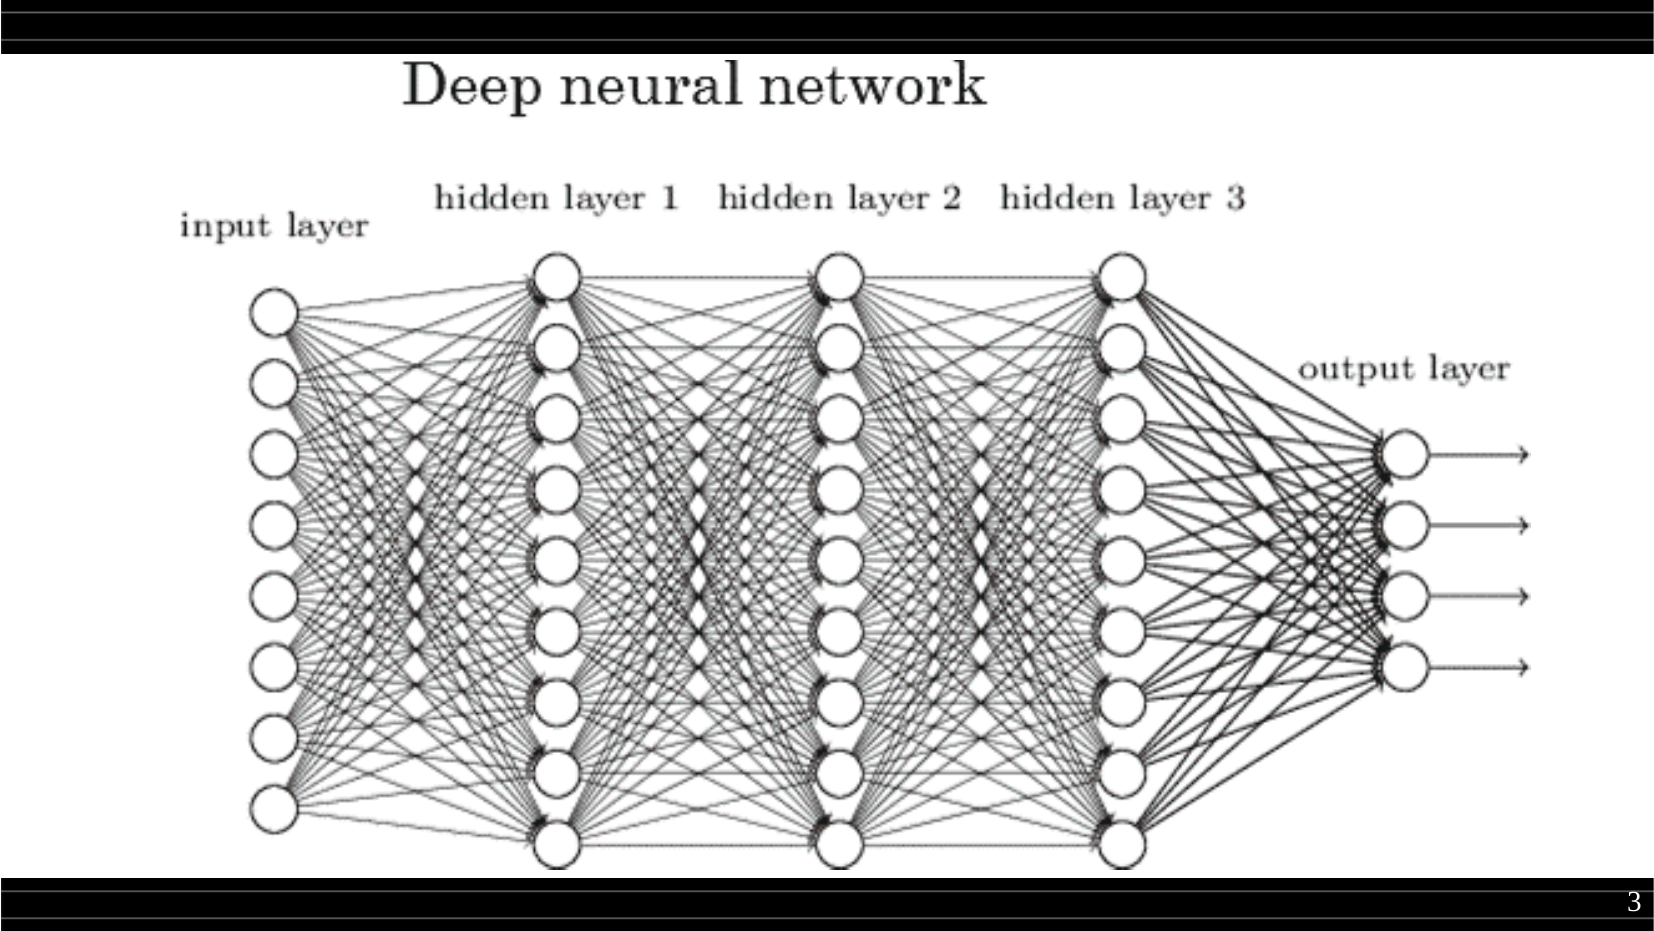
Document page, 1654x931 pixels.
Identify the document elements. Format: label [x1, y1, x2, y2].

picture [1, 878, 1654, 931]
picture [180, 60, 1531, 871]
picture [1, 0, 1654, 54]
